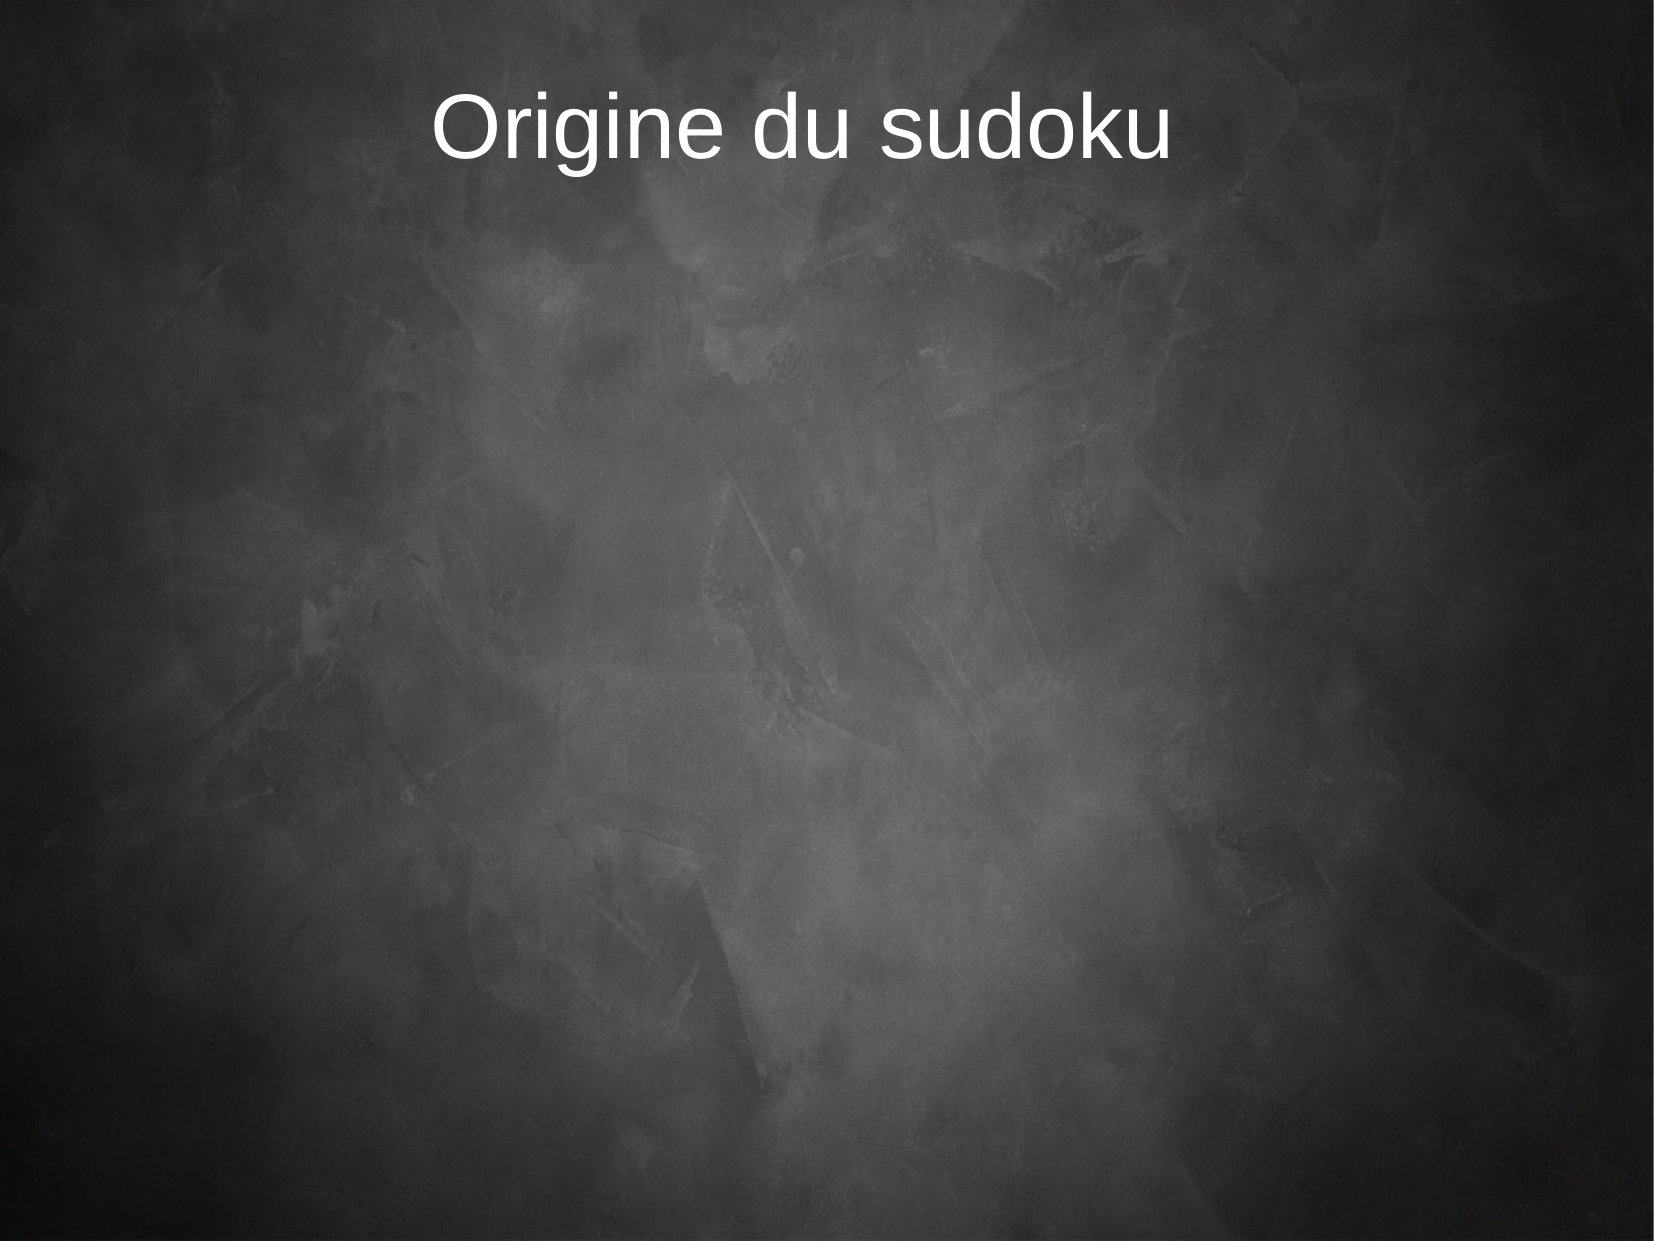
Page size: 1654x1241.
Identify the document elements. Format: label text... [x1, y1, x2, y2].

picture [0, 0, 1654, 1241]
title Origine du sudoku [59, 23, 1548, 231]
